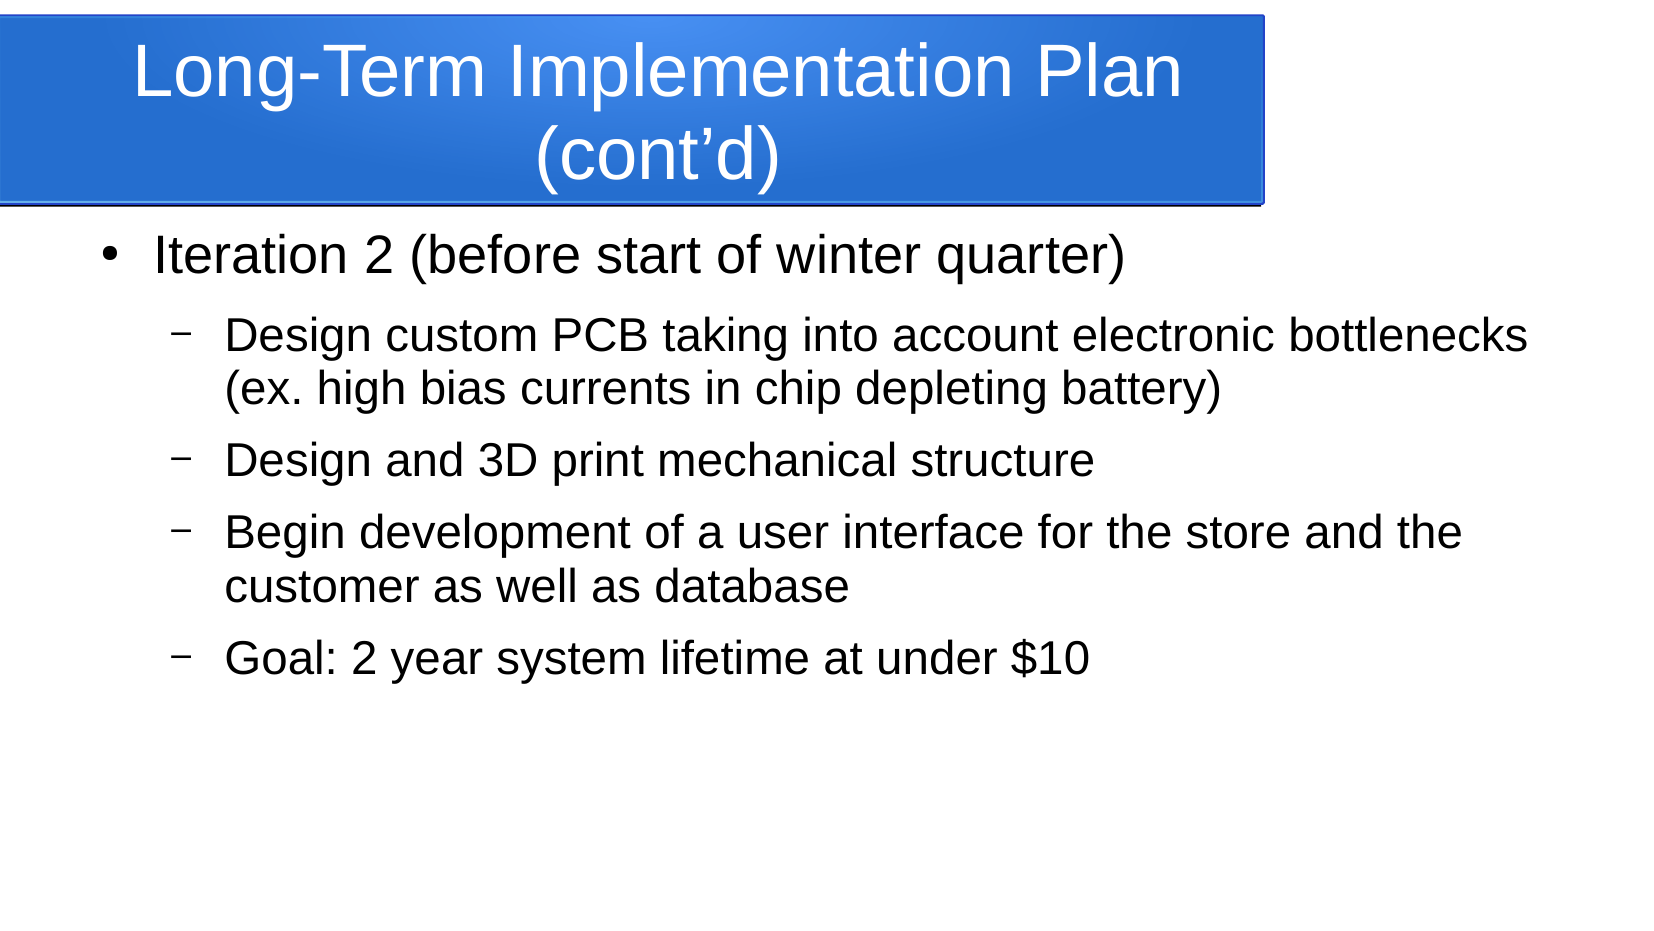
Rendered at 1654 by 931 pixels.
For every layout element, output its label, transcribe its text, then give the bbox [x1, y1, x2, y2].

title Long-Term Implementation Plan (cont’d) [82, 29, 1235, 196]
list Iteration 2 (before start of winter quarter) Design custom PCB taking into account electronic bottlenecks (ex. high bias currents in chip depleting battery) Design and 3D print mechanical structure Begin development of a user interface for the store and the customer as well as database Goal: 2 year system lifetime at under $10 [82, 224, 1571, 764]
